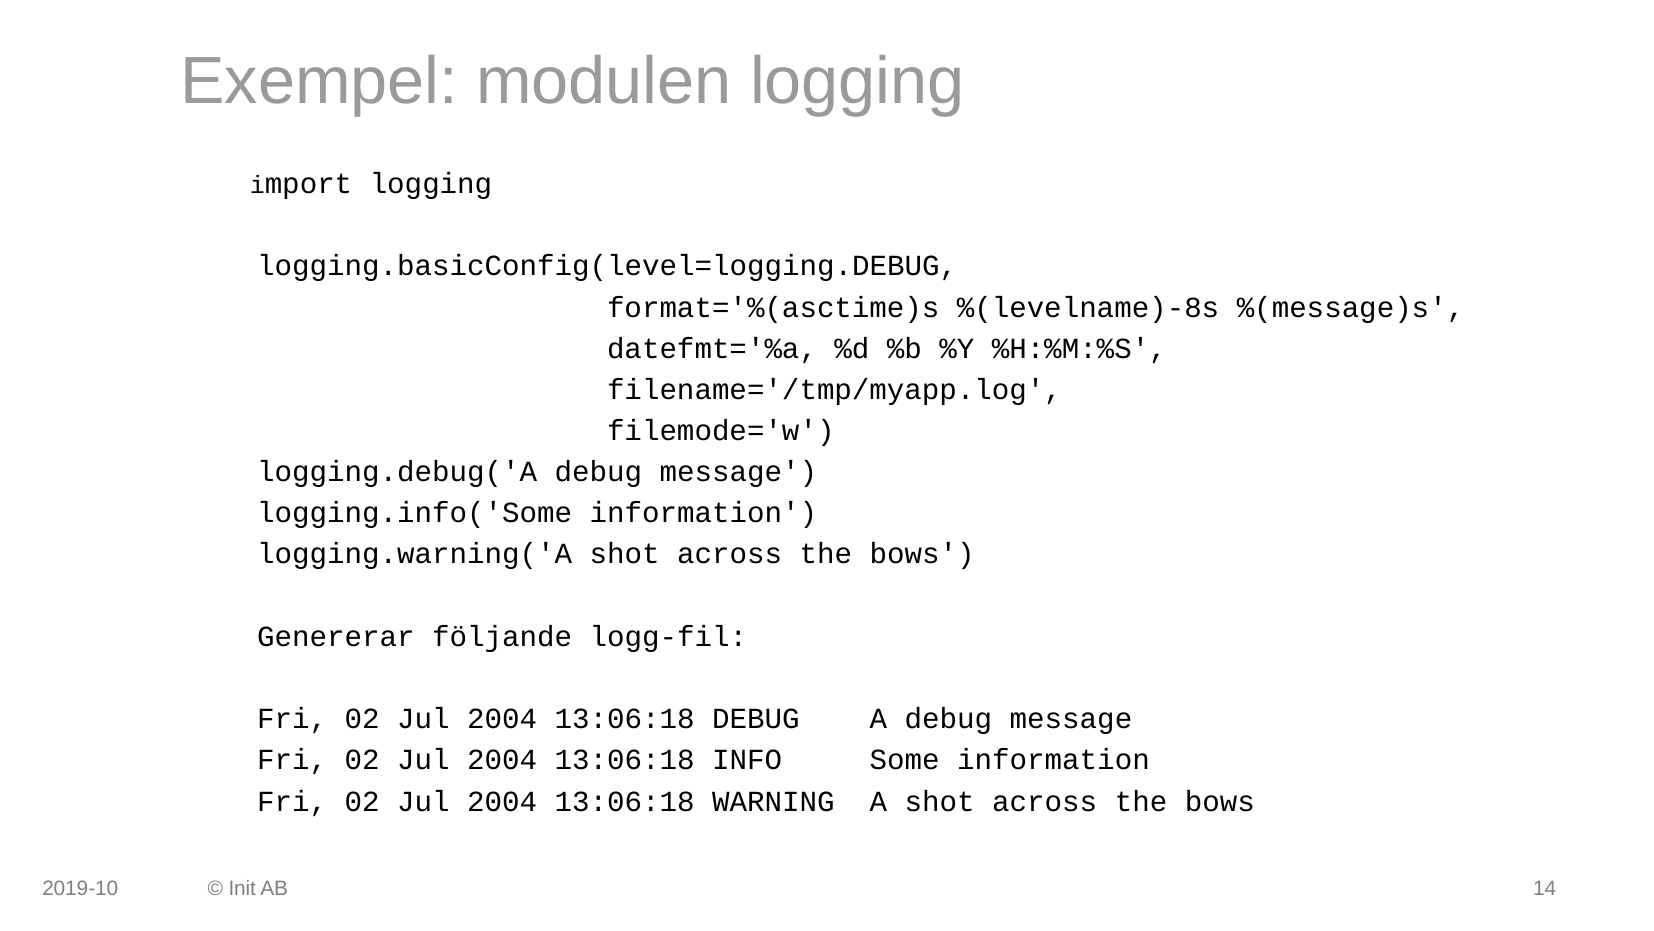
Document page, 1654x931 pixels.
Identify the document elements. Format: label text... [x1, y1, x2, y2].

text_box import logging logging.basicConfig(level=logging.DEBUG, format='%(asctime)s %(levelname)-8s %(message)s', datefmt='%a, %d %b %Y %H:%M:%S', filename='/tmp/myapp.log', filemode='w') logging.debug('A debug message') logging.info('Some information') logging.warning('A shot across the bows') Genererar följande logg-fil: Fri, 02 Jul 2004 13:06:18 DEBUG A debug message Fri, 02 Jul 2004 13:06:18 INFO Some information Fri, 02 Jul 2004 13:06:18 WARNING A shot across the bows [165, 156, 1489, 796]
text_box Exempel: modulen logging [165, 0, 1489, 125]
text_box 2019-10 [27, 857, 166, 908]
text_box <nummer> [1488, 857, 1571, 908]
text_box © Init AB [192, 857, 1461, 908]
